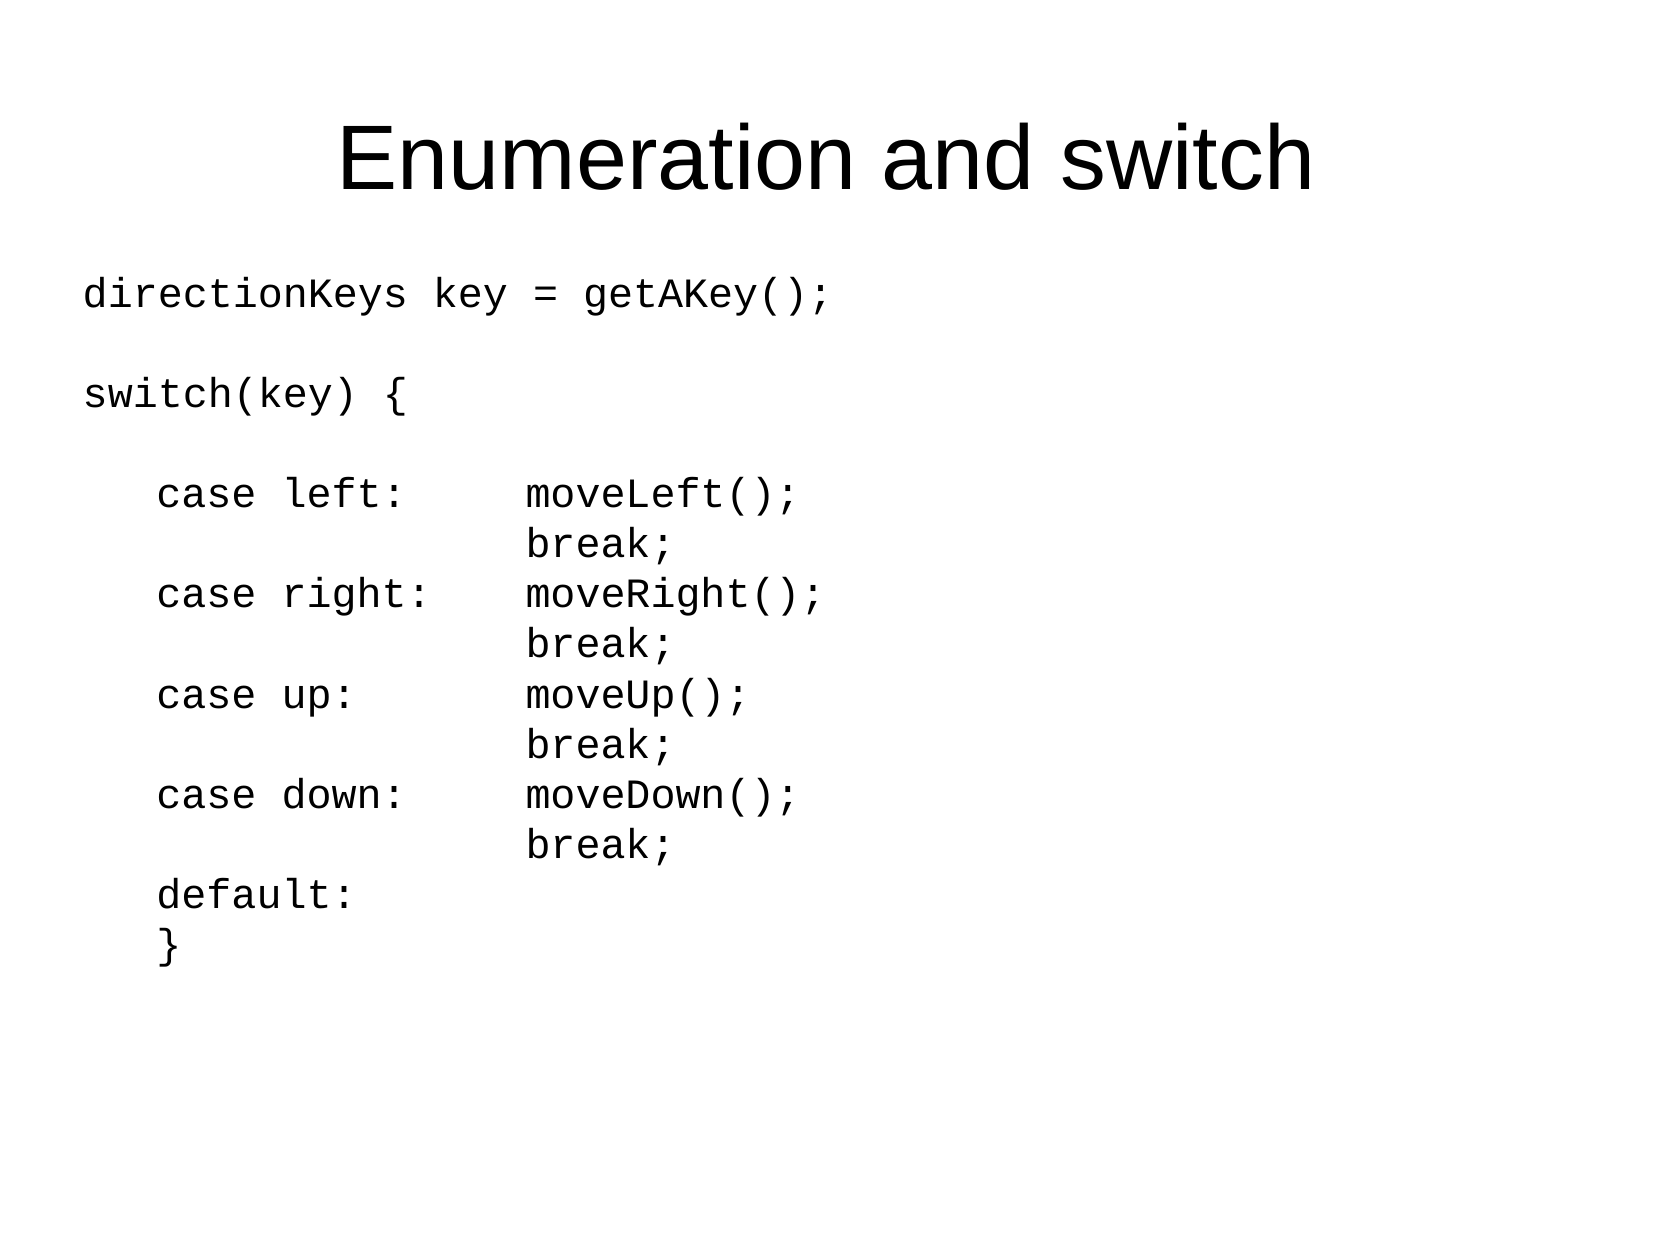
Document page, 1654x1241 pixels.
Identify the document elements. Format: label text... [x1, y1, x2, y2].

subtitle [82, 49, 1571, 257]
text_box directionKeys key = getAKey(); switch(key) { case left: moveLeft(); break; case right: moveRight(); break; case up: moveUp(); break; case down: moveDown(); break; default: } [82, 265, 1595, 1158]
